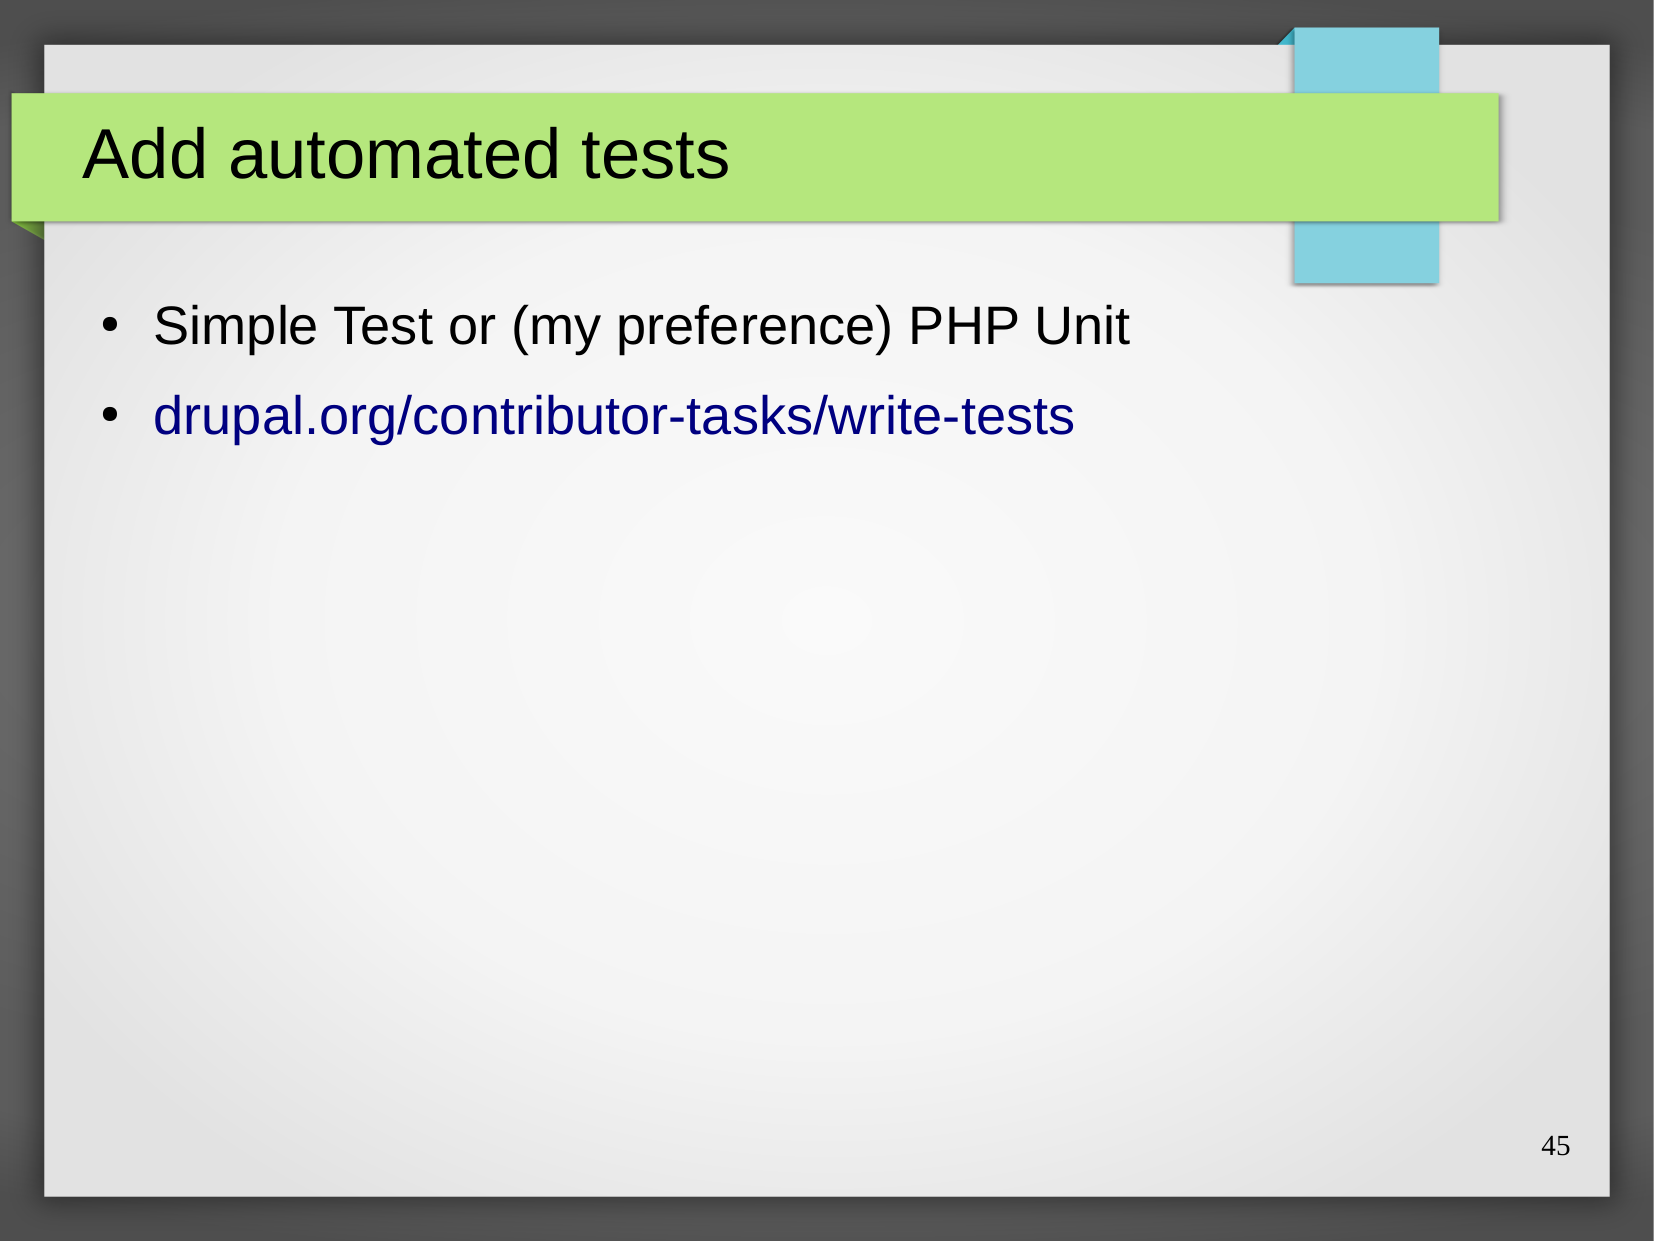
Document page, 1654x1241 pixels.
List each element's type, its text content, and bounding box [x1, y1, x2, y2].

picture [0, 0, 1654, 1241]
list Simple Test or (my preference) PHP Unit drupal.org/contributor-tasks/write-tests [82, 295, 1571, 1015]
title Add automated tests [82, 94, 1264, 213]
